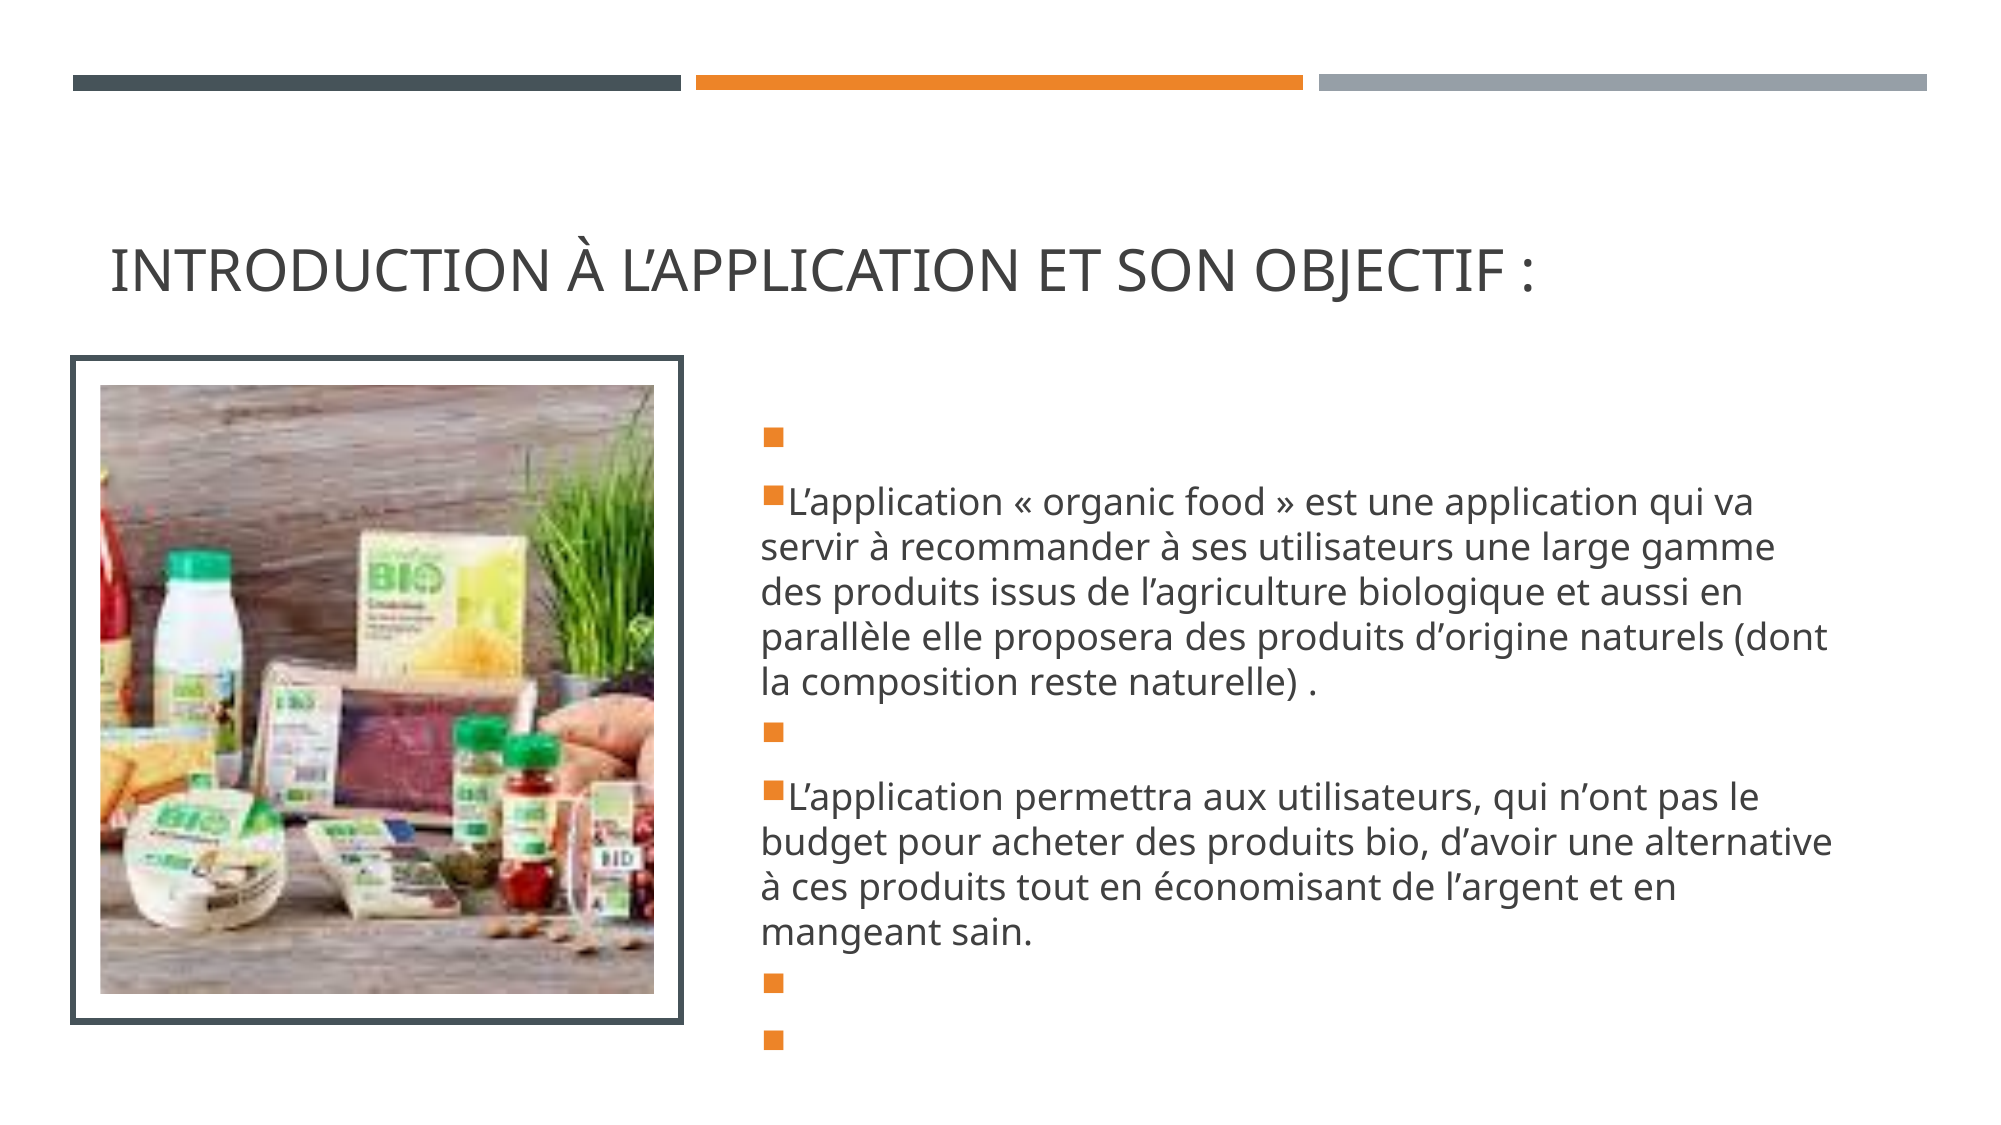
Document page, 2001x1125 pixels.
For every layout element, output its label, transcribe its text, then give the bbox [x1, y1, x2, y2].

picture [100, 385, 654, 995]
text_box L’application « organic food » est une application qui va servir à recommander à ses utilisateurs une large gamme des produits issus de l’agriculture biologique et aussi en parallèle elle proposera des produits d’origine naturels (dont la composition reste naturelle) . L’application permettra aux utilisateurs, qui n’ont pas le budget pour acheter des produits bio, d’avoir une alternative à ces produits tout en économisant de l’argent et en mangeant sain. [745, 412, 1862, 1059]
text_box [73, 358, 681, 1021]
text_box [1319, 74, 1927, 91]
text_box [696, 75, 1303, 90]
title Introduction à l’application et son objectif : [95, 115, 1848, 311]
text_box [73, 75, 681, 91]
